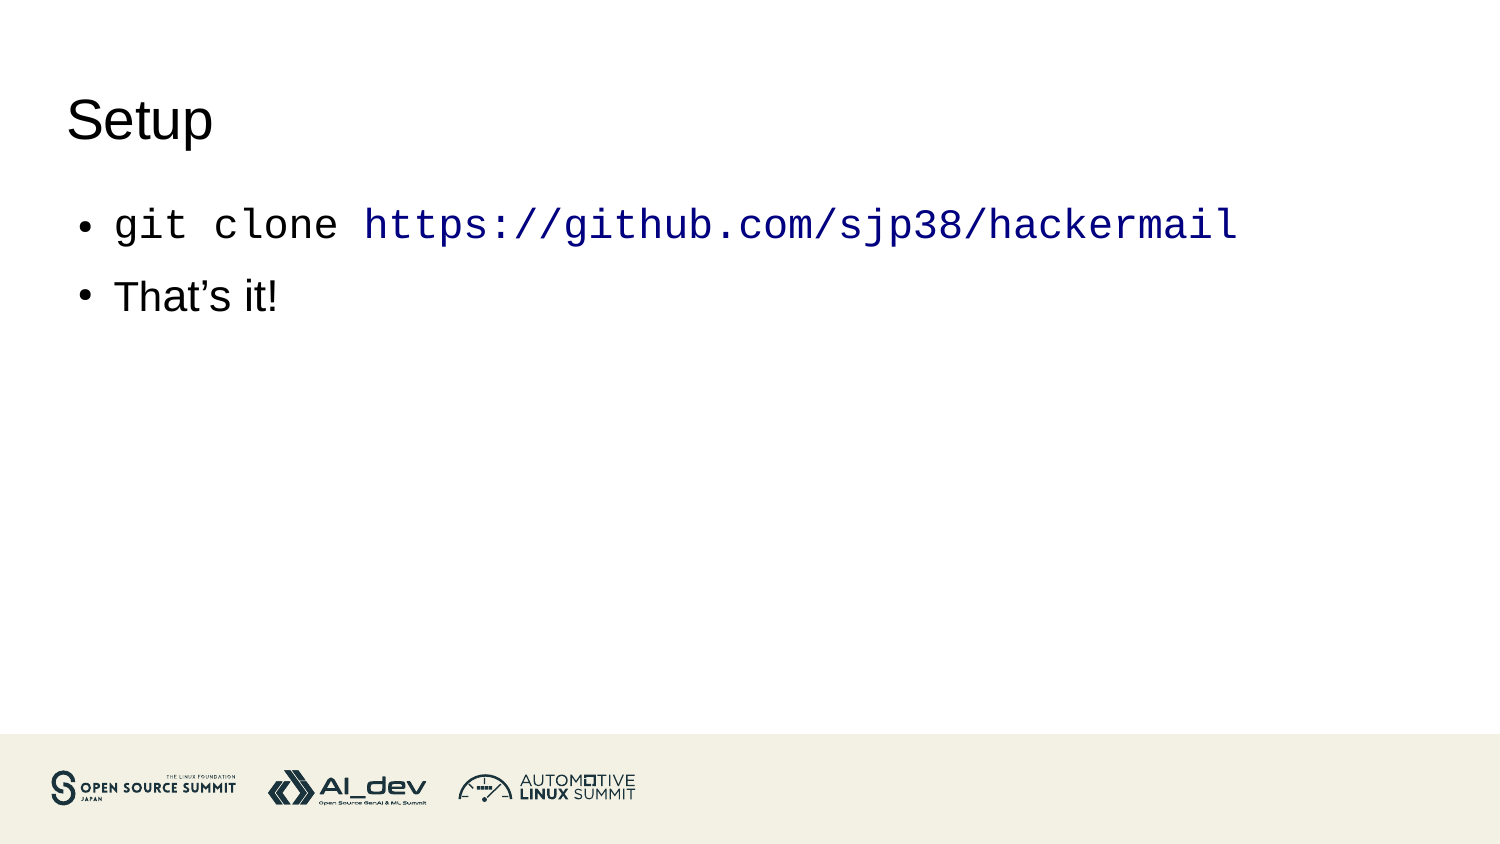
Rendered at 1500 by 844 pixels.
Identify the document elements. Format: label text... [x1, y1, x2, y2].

list git clone https://github.com/sjp38/hackermail That’s it! [51, 189, 1449, 338]
title Setup [51, 72, 1449, 167]
